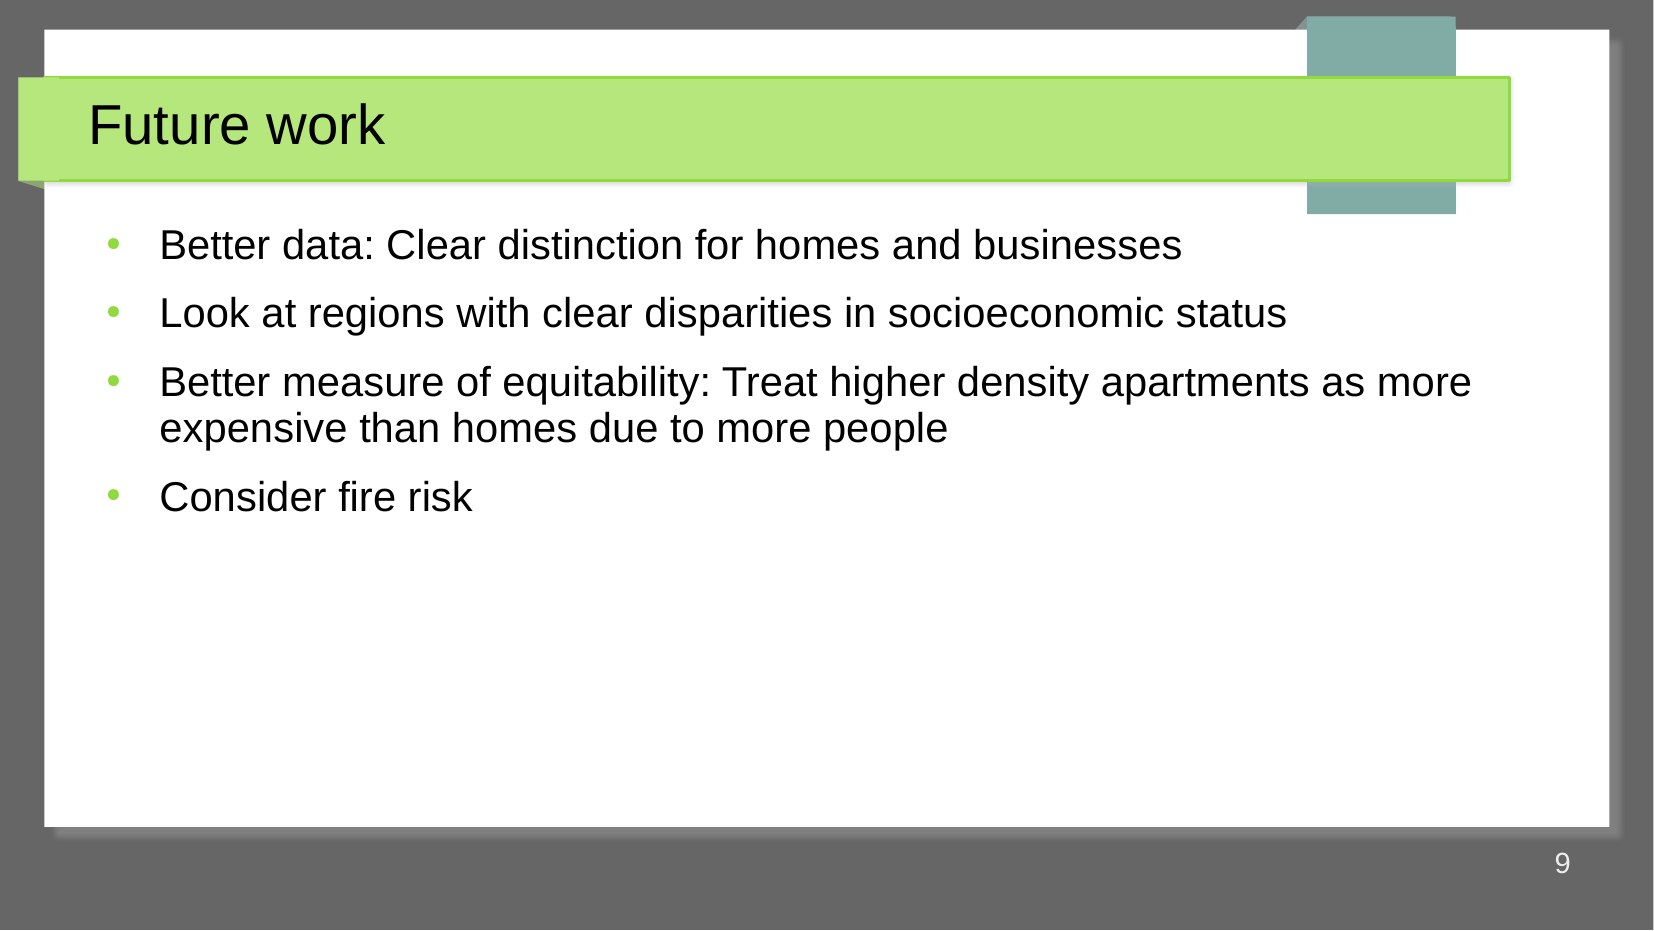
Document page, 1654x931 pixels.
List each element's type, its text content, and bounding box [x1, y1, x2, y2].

title Future work [88, 73, 1506, 178]
list Better data: Clear distinction for homes and businesses Look at regions with clear disparities in socioeconomic status Better measure of equitability: Treat higher density apartments as more expensive than homes due to more people Consider fire risk [88, 221, 1565, 813]
